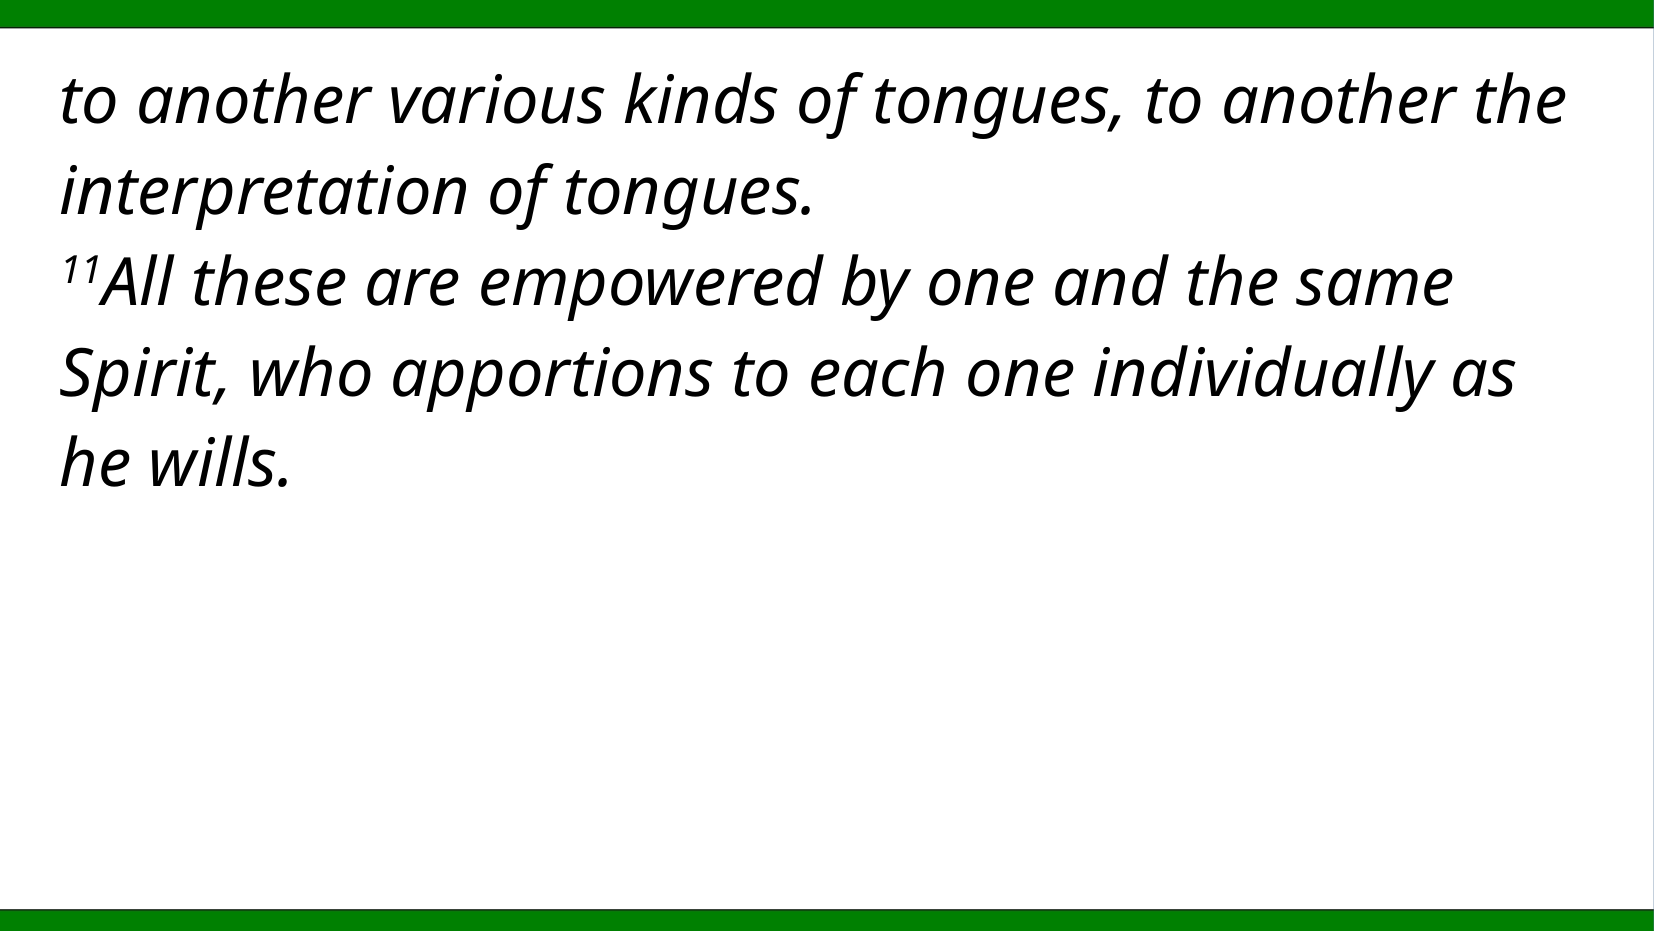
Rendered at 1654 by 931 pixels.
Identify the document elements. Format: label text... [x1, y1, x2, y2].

picture [0, 0, 1654, 931]
text_box to another various kinds of tongues, to another the interpretation of tongues. 11All these are empowered by one and the same Spirit, who apportions to each one individually as he wills. [45, 45, 1606, 504]
